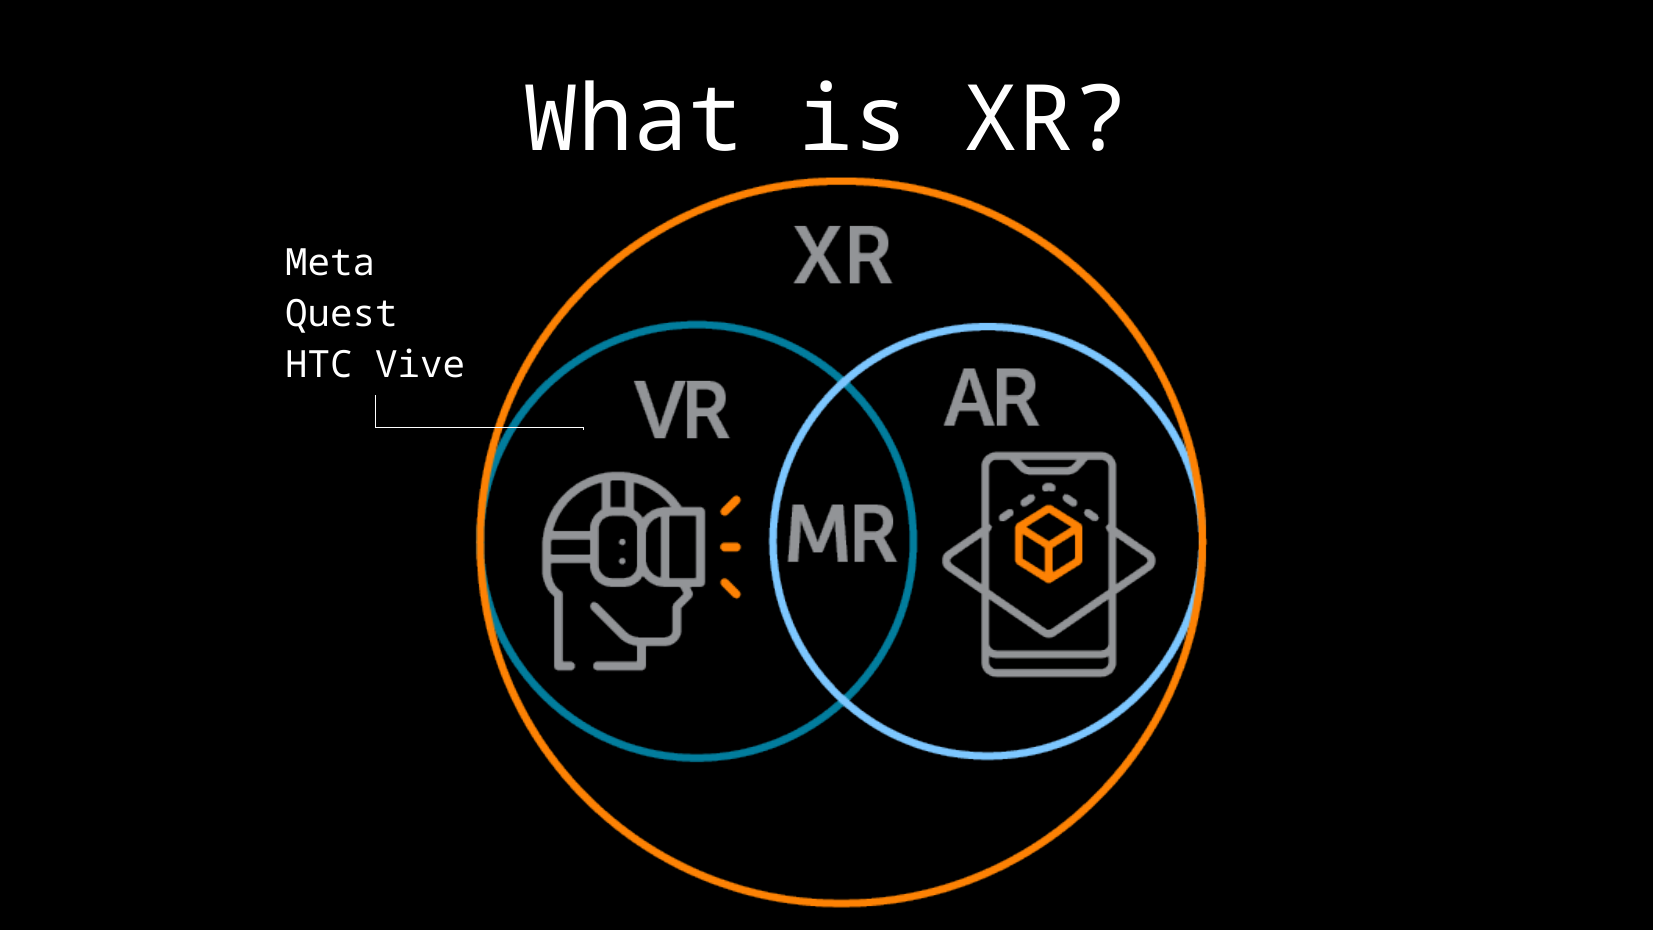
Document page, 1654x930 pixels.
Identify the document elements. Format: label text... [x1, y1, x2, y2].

text_box Meta Quest HTC Vive [270, 228, 481, 385]
picture [343, 104, 1316, 930]
title What is XR? [82, 37, 1571, 193]
